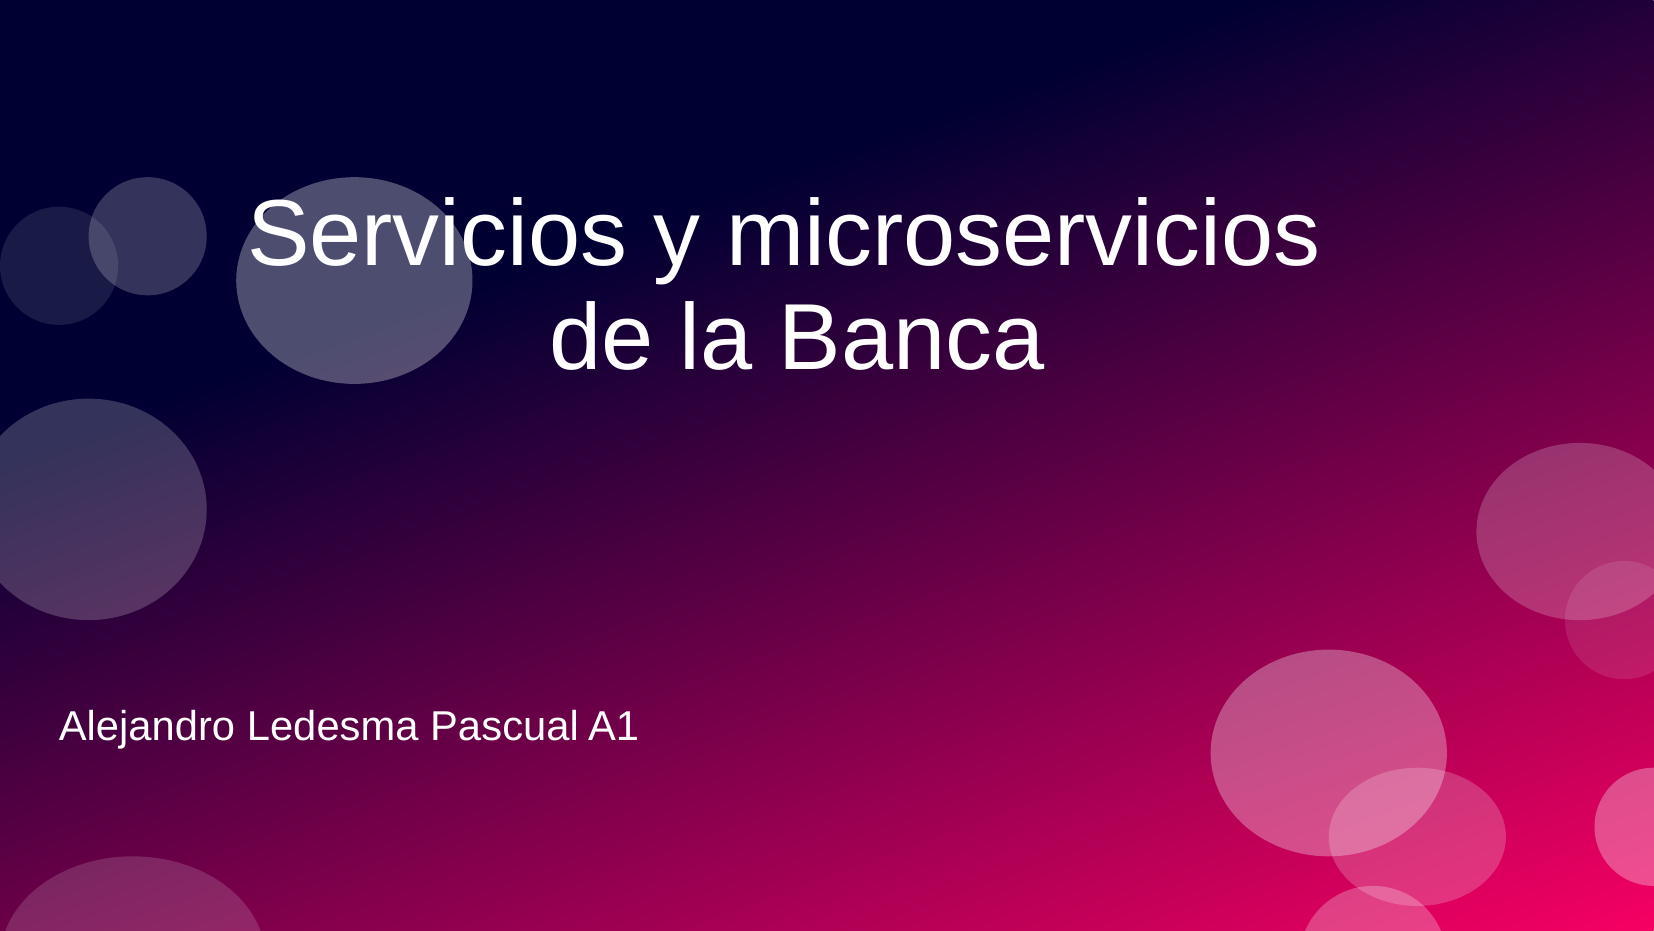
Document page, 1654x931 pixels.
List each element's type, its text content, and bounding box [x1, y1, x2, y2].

subtitle Servicios y microservicios de la Banca Alejandro Ledesma Pascual A1 [59, 88, 1536, 842]
